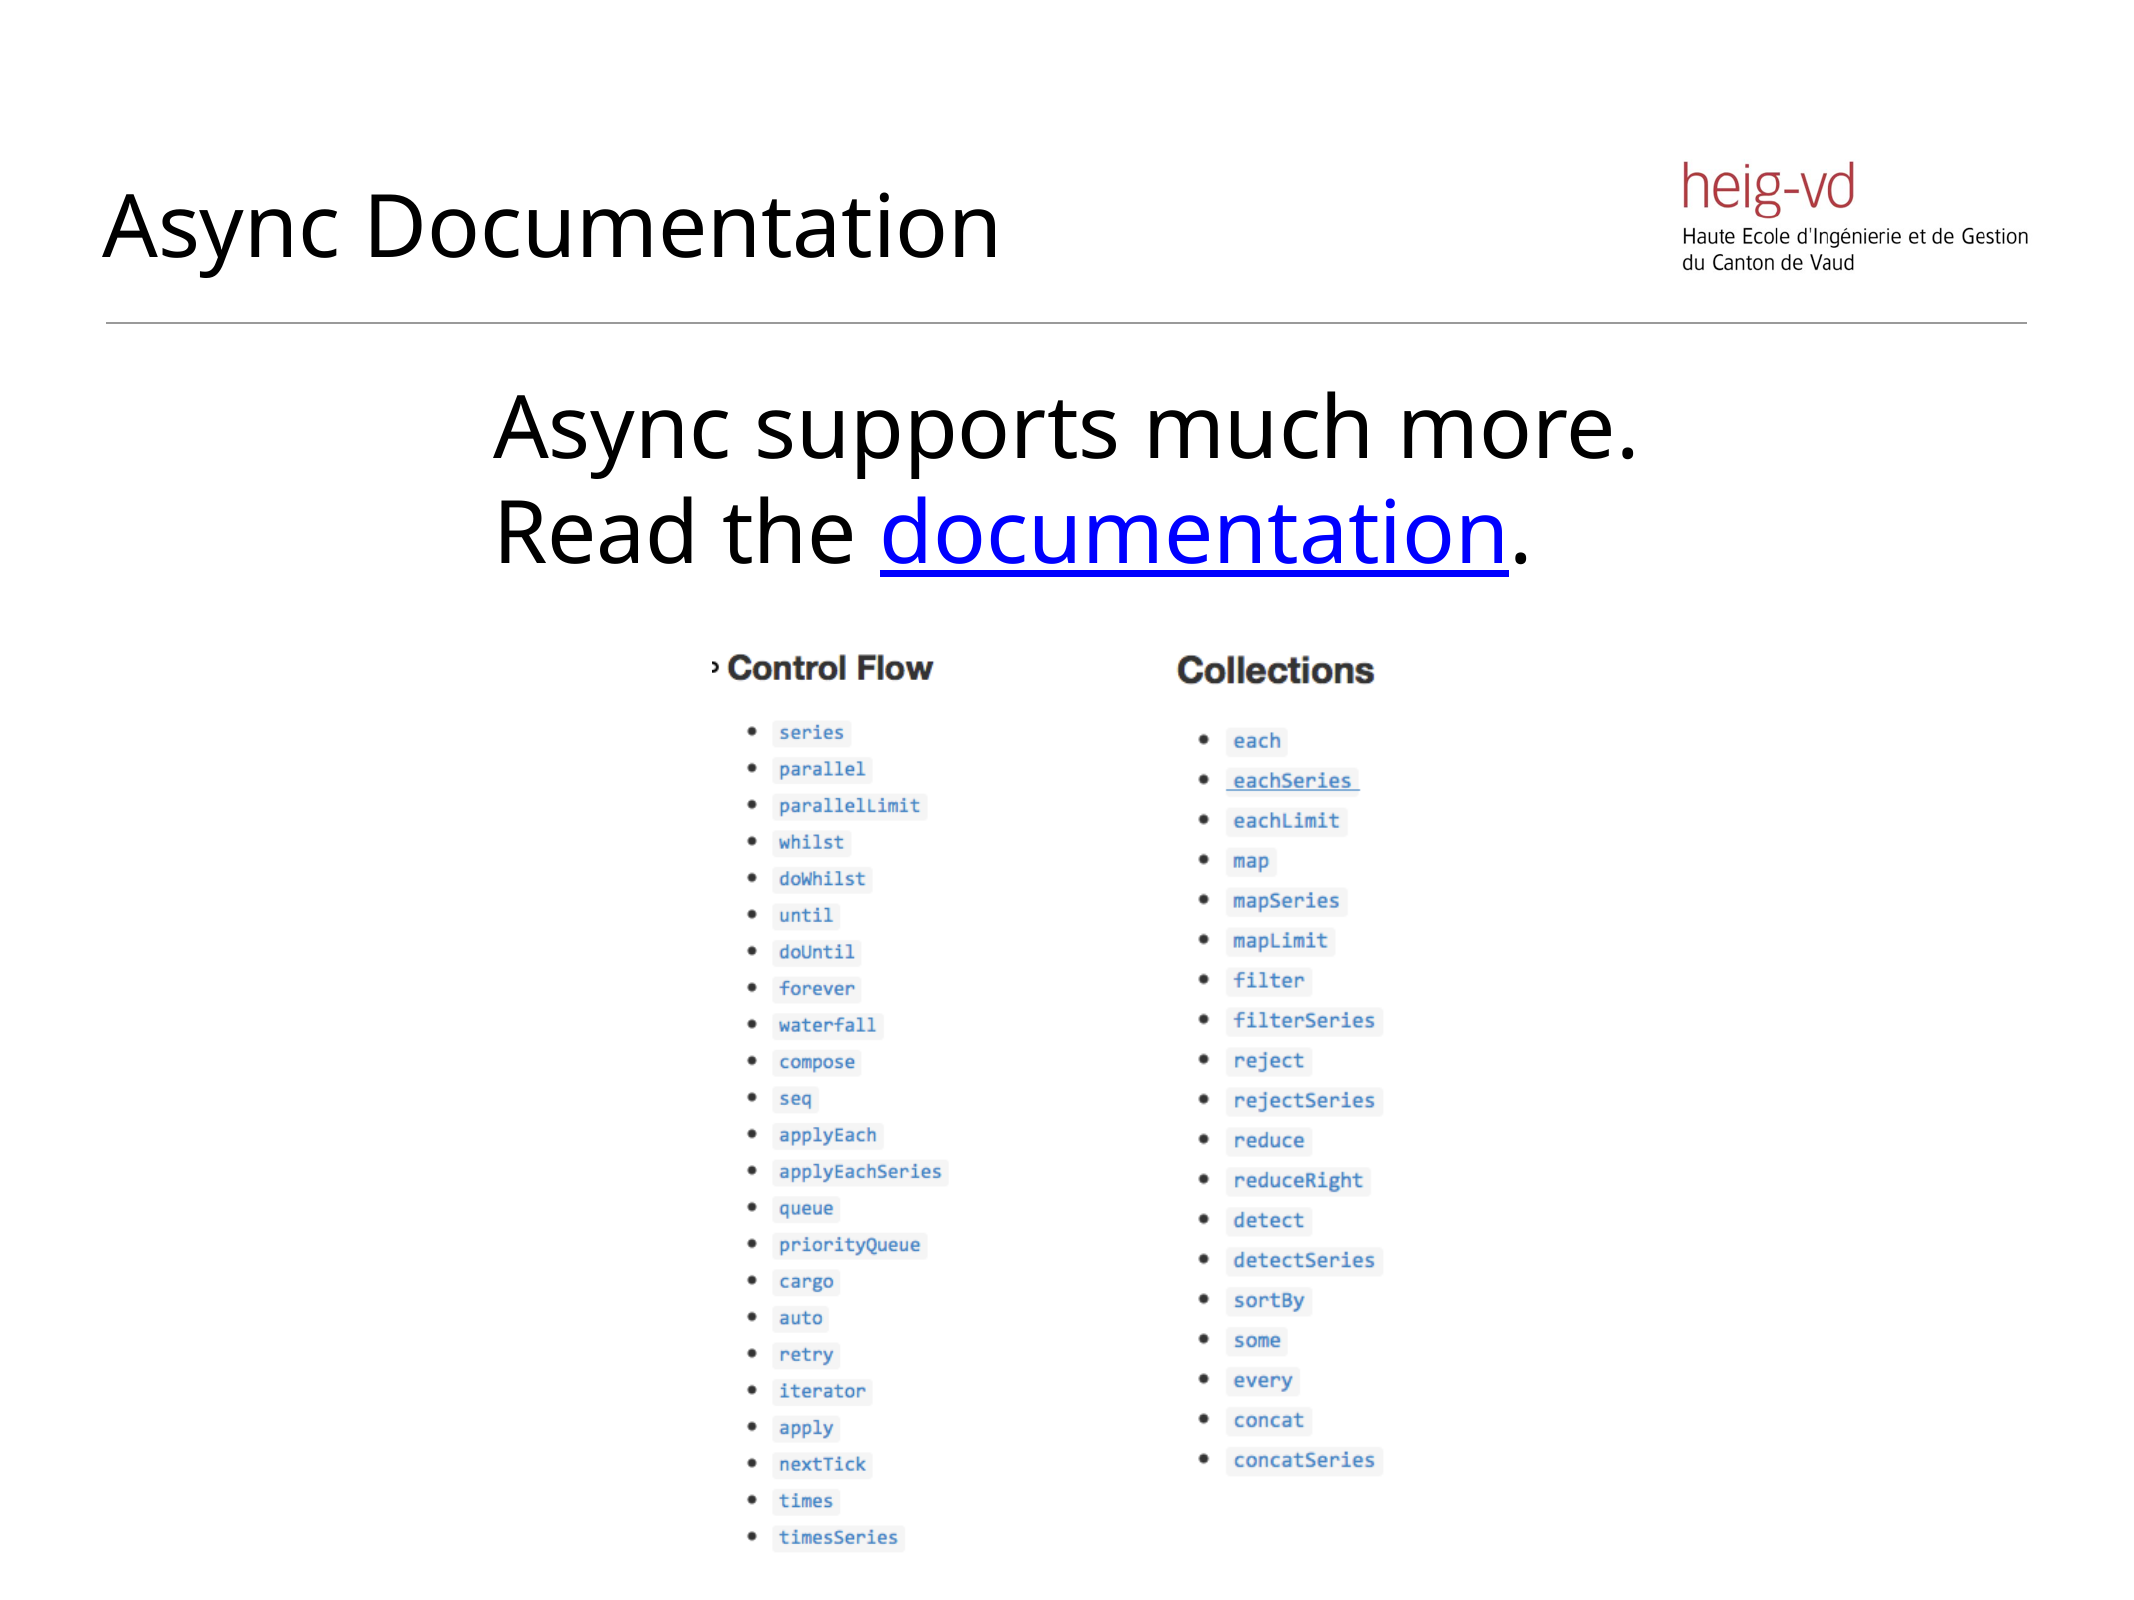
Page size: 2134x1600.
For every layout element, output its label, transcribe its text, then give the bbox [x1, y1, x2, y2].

picture [1157, 642, 1422, 1498]
picture [712, 642, 963, 1575]
text_box Async supports much more. Read the documentation. [484, 362, 1649, 604]
title Async Documentation [93, 54, 2040, 284]
